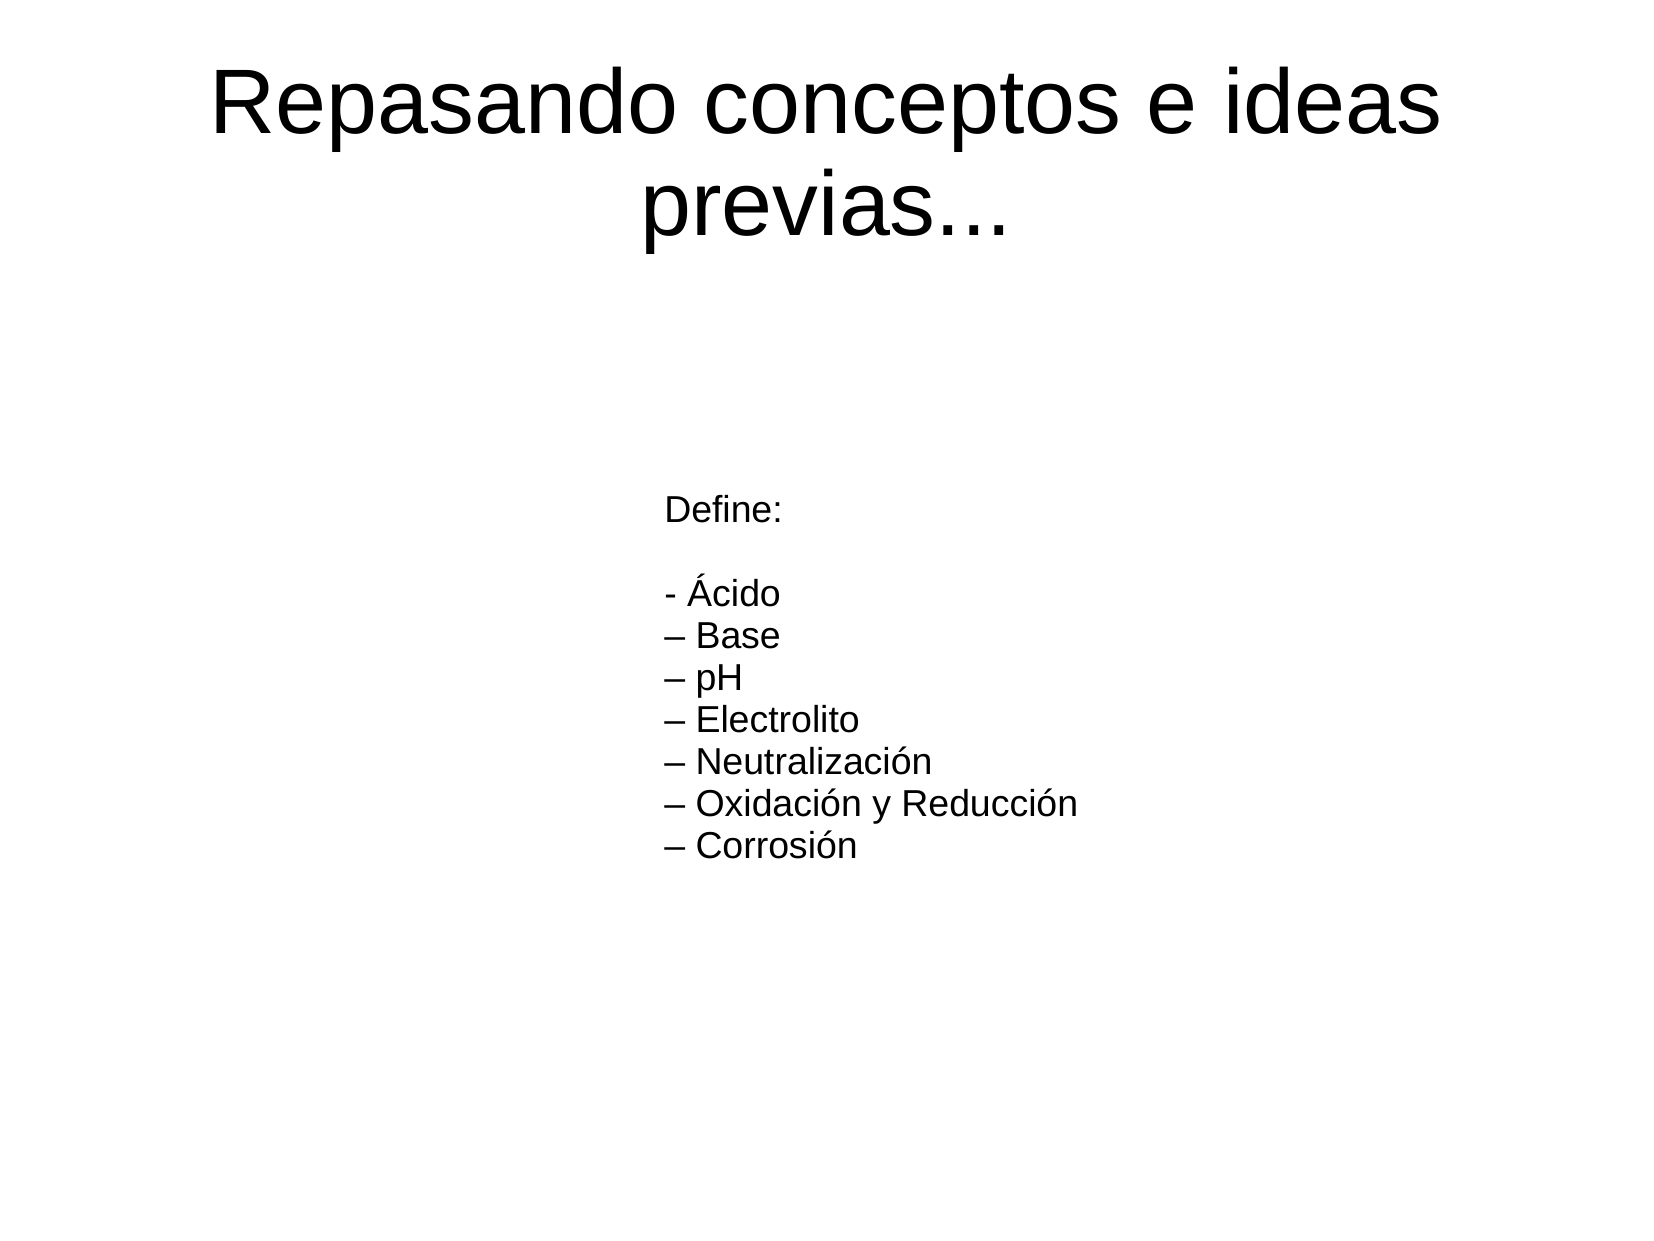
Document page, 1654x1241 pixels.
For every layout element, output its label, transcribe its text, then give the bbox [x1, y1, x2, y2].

title Repasando conceptos e ideas previas... [82, 49, 1571, 257]
text_box Define: - Ácido – Base – pH – Electrolito – Neutralización – Oxidación y Reducción – Corrosión [649, 481, 1104, 875]
